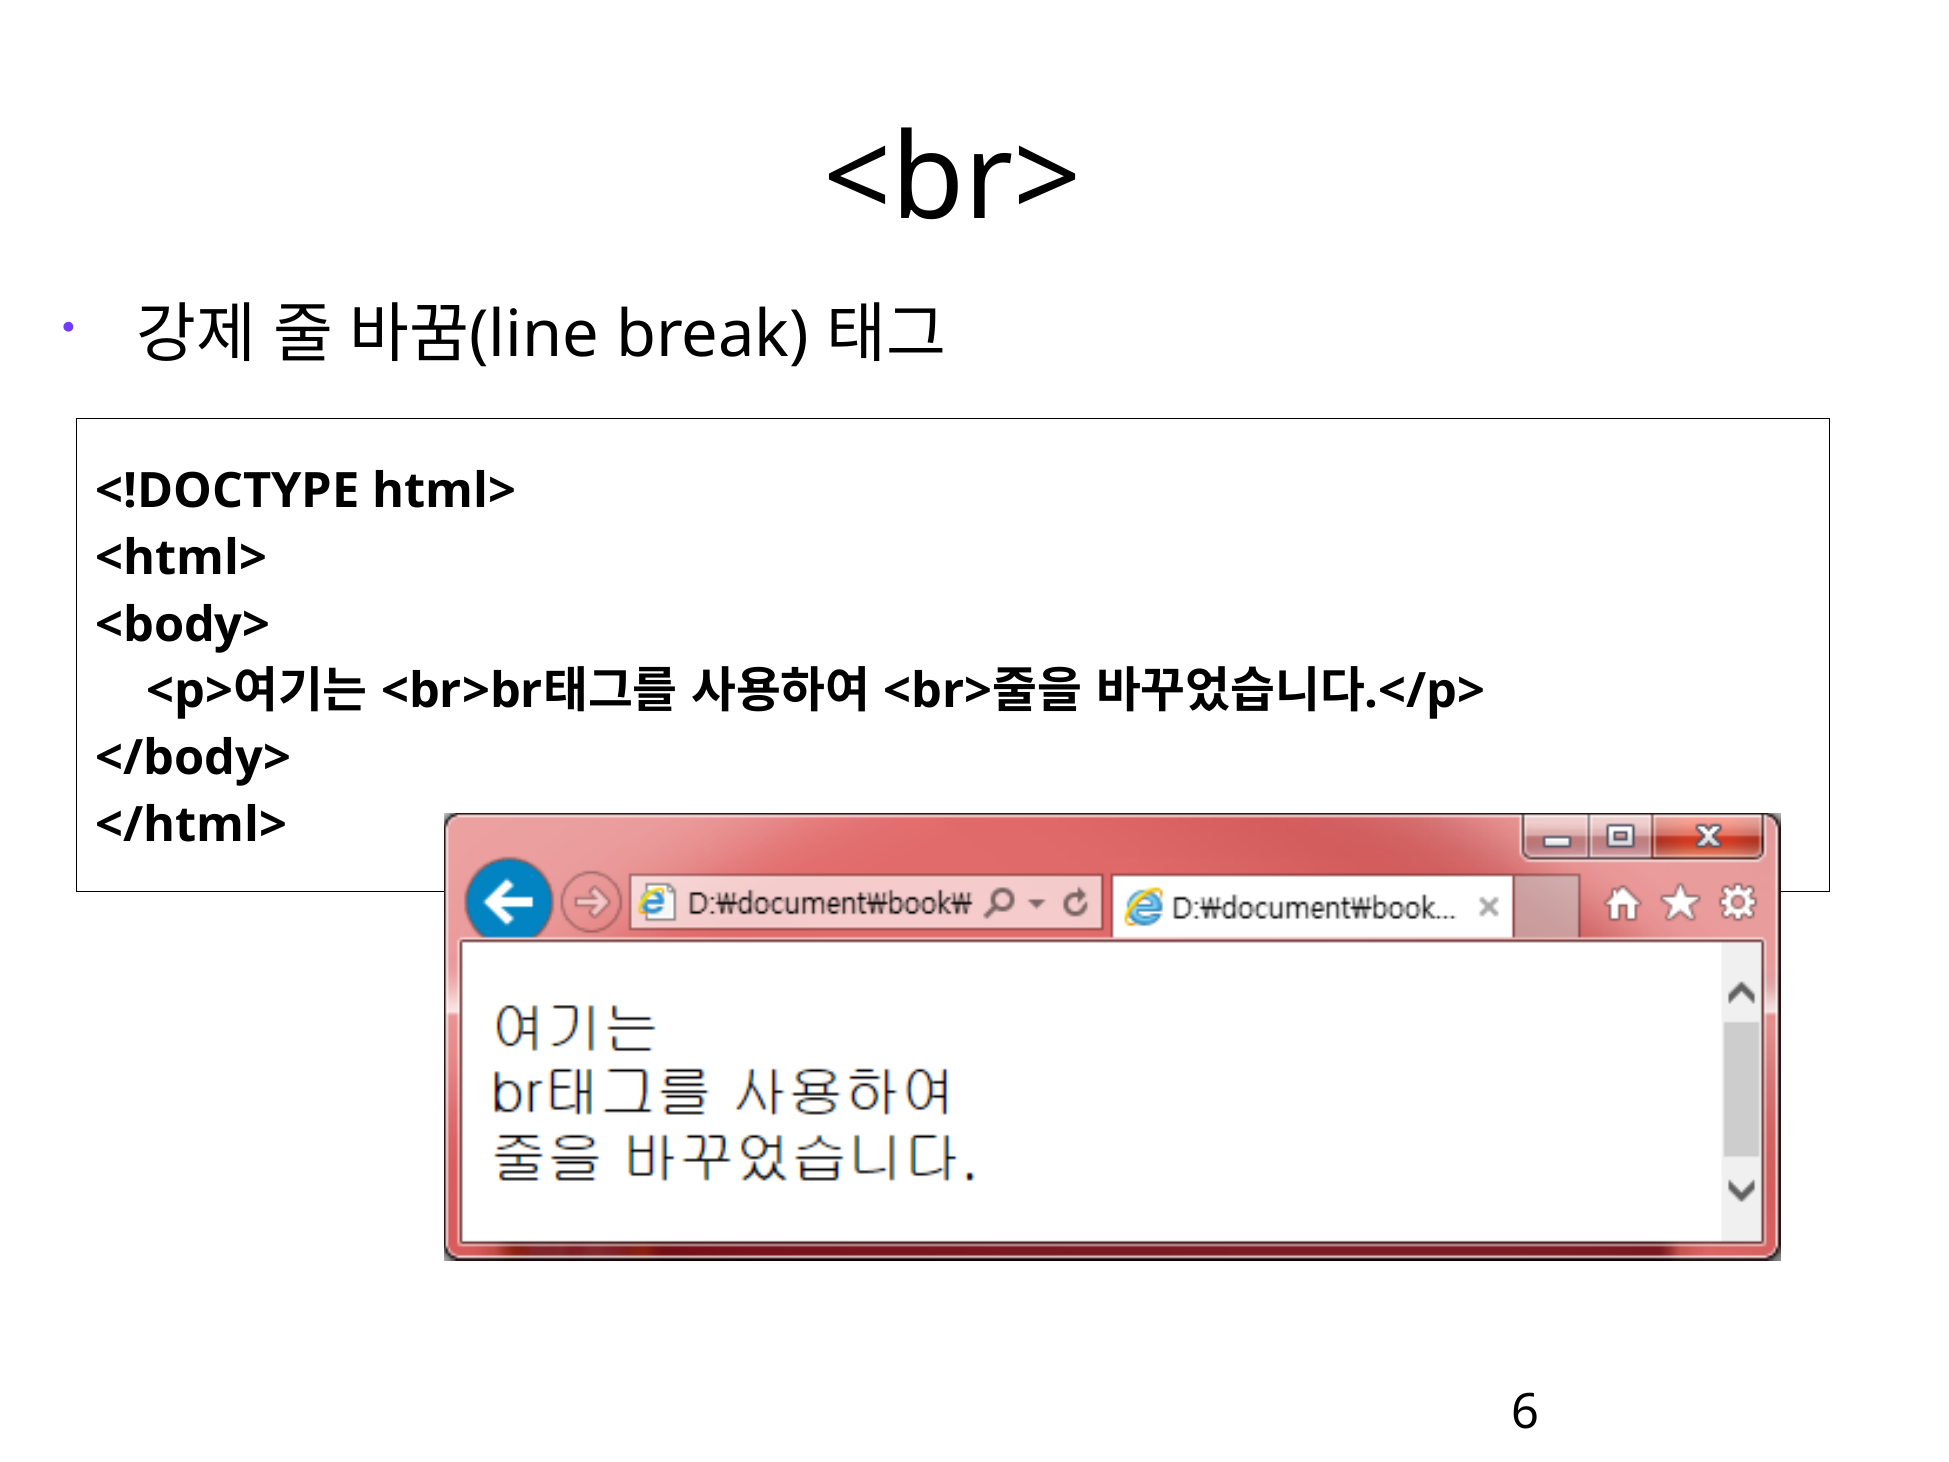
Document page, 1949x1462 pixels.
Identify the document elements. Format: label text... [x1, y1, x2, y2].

title <br> [156, 92, 1749, 255]
slide_number <숫자> [1496, 1372, 1899, 1462]
picture [444, 813, 1781, 1261]
list 강제 줄 바꿈(line break) 태그 [48, 284, 1897, 1343]
text_box <!DOCTYPE html> <html> <body> <p>여기는 <br>br태그를 사용하여 <br>줄을 바꾸었습니다.</p> </body> </html> [76, 418, 1830, 892]
